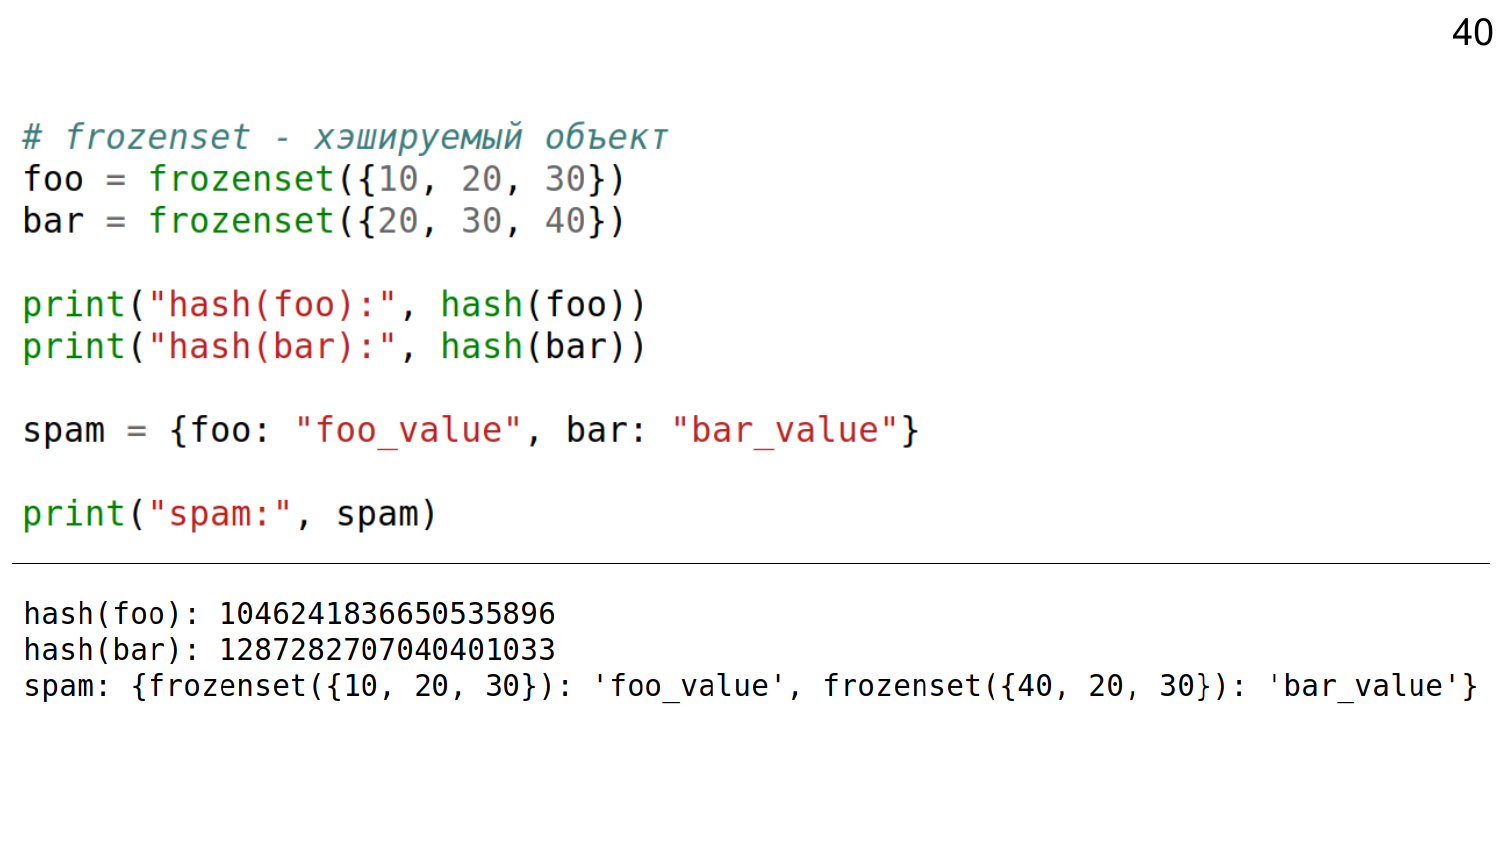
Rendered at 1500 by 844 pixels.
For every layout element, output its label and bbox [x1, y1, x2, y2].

picture [12, 593, 1484, 711]
picture [10, 113, 929, 543]
